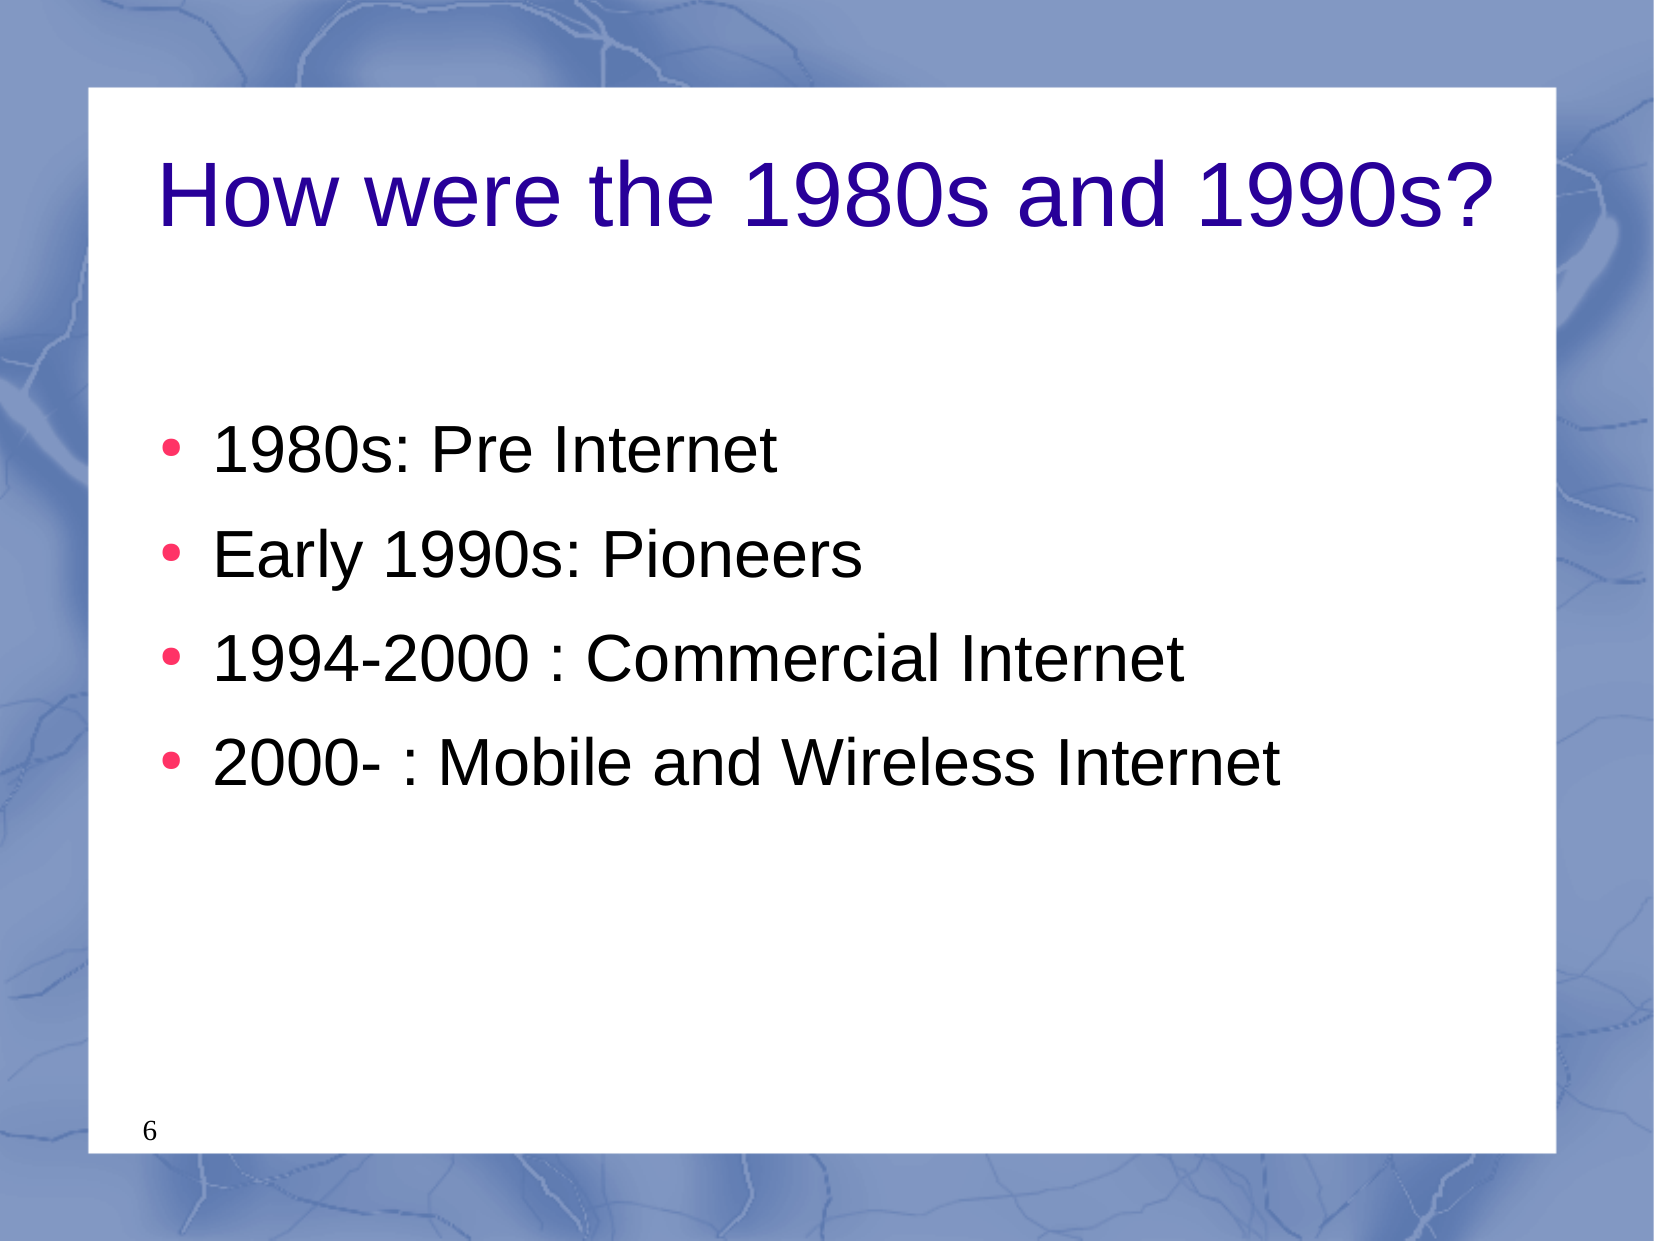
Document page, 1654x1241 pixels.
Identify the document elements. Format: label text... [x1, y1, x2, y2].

picture [0, 0, 1654, 1241]
list 1980s: Pre Internet Early 1990s: Pioneers 1994-2000 : Commercial Internet 2000- : Mobile and Wireless Internet [141, 412, 1501, 801]
title How were the 1980s and 1990s? [118, 98, 1536, 291]
